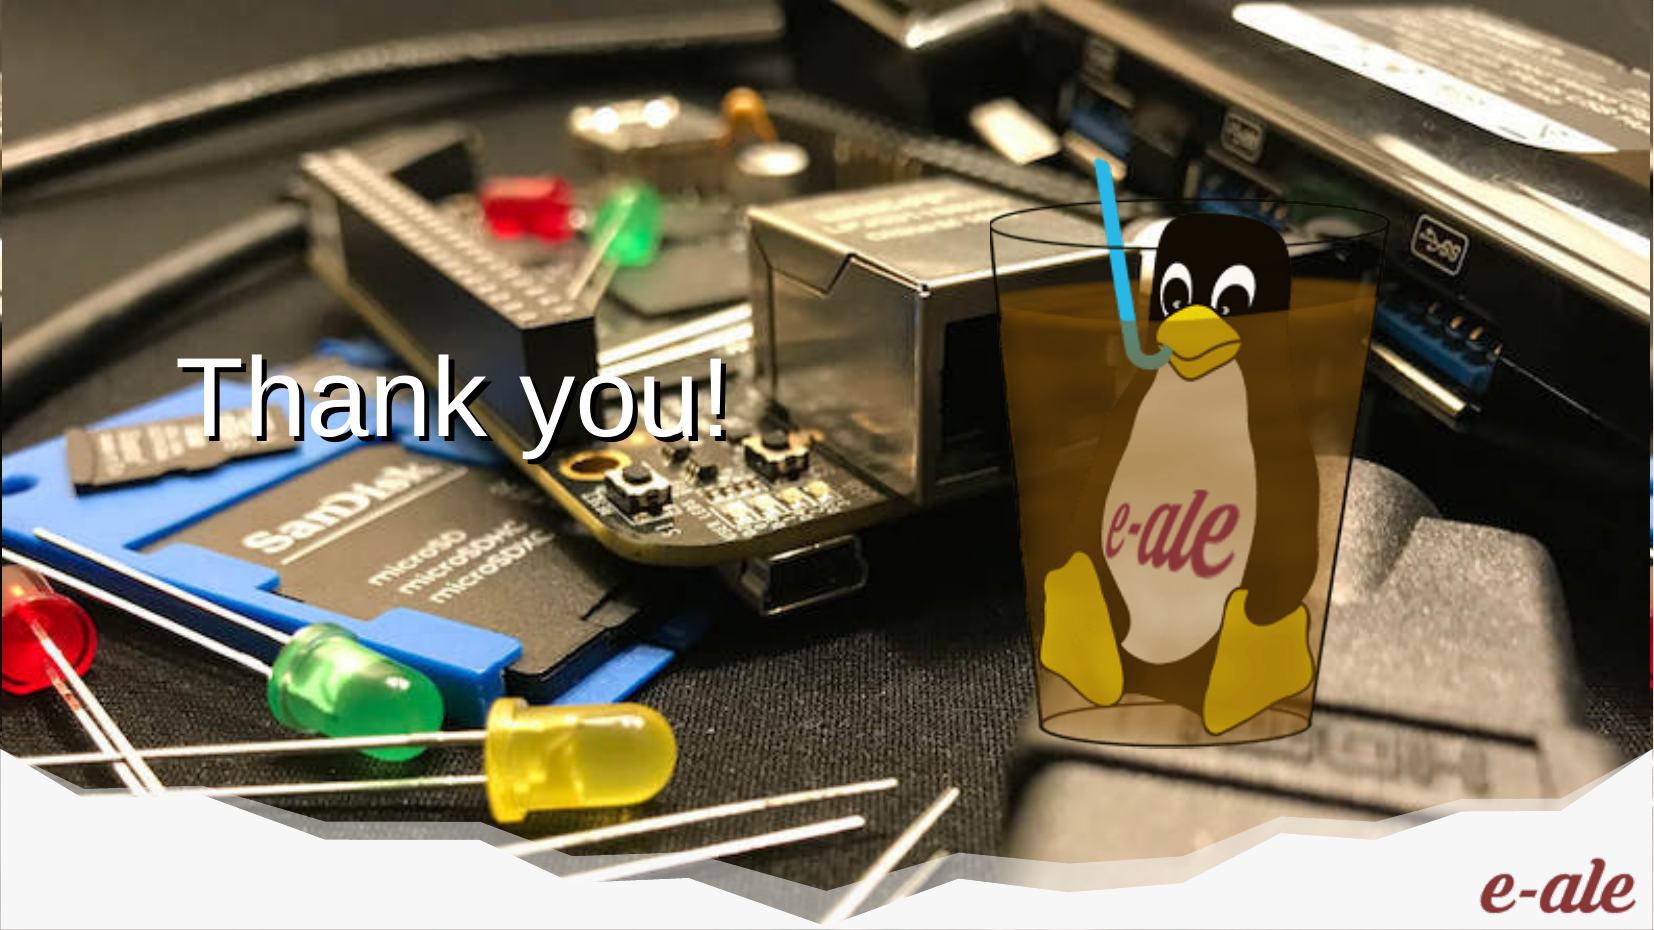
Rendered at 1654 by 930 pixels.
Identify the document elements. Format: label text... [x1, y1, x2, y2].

subtitle Thank you! [82, 37, 826, 757]
picture [0, 0, 1654, 930]
